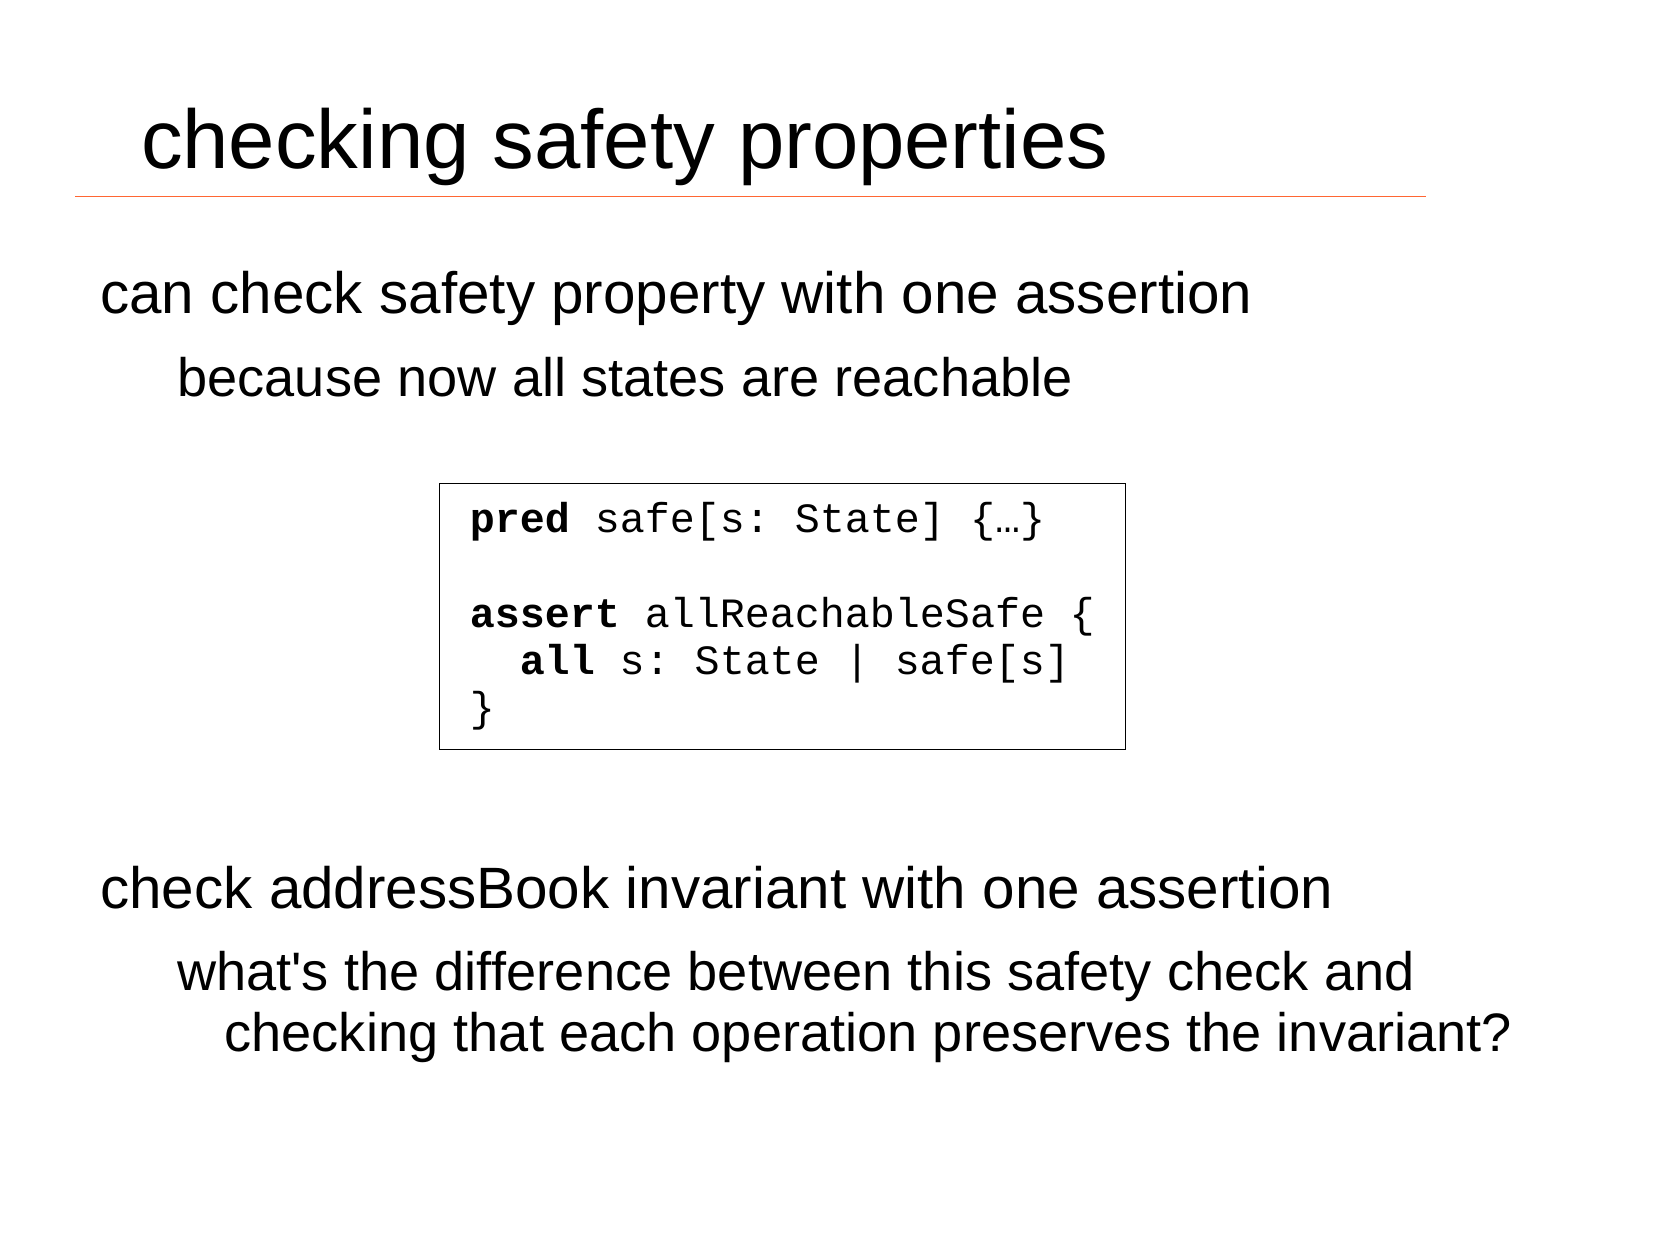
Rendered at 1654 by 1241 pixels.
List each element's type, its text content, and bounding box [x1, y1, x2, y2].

title checking safety properties [141, 86, 1604, 193]
list can check safety property with one assertion because now all states are reachable check addressBook invariant with one assertion what's the difference between this safety check and checking that each operation preserves the invariant? [82, 261, 1571, 1134]
text_box pred safe[s: State] {…} assert allReachableSafe { all s: State | safe[s] } [439, 483, 1122, 742]
